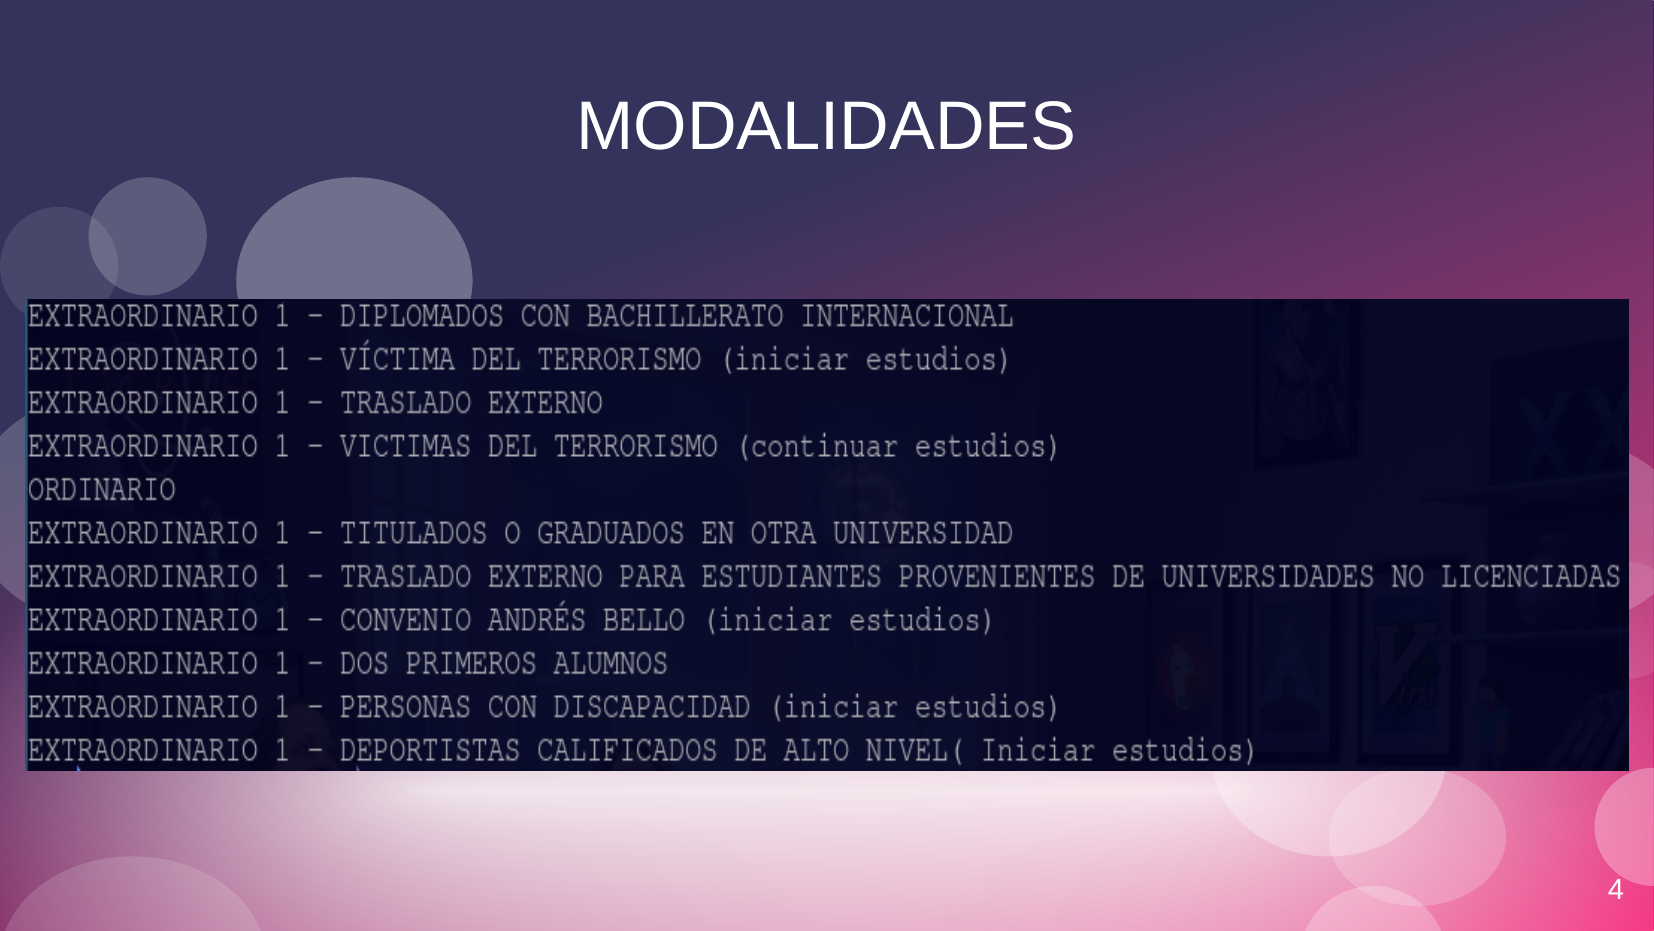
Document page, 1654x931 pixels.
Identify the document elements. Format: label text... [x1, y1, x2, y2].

title MODALIDADES [88, 44, 1565, 207]
picture [25, 299, 1629, 771]
